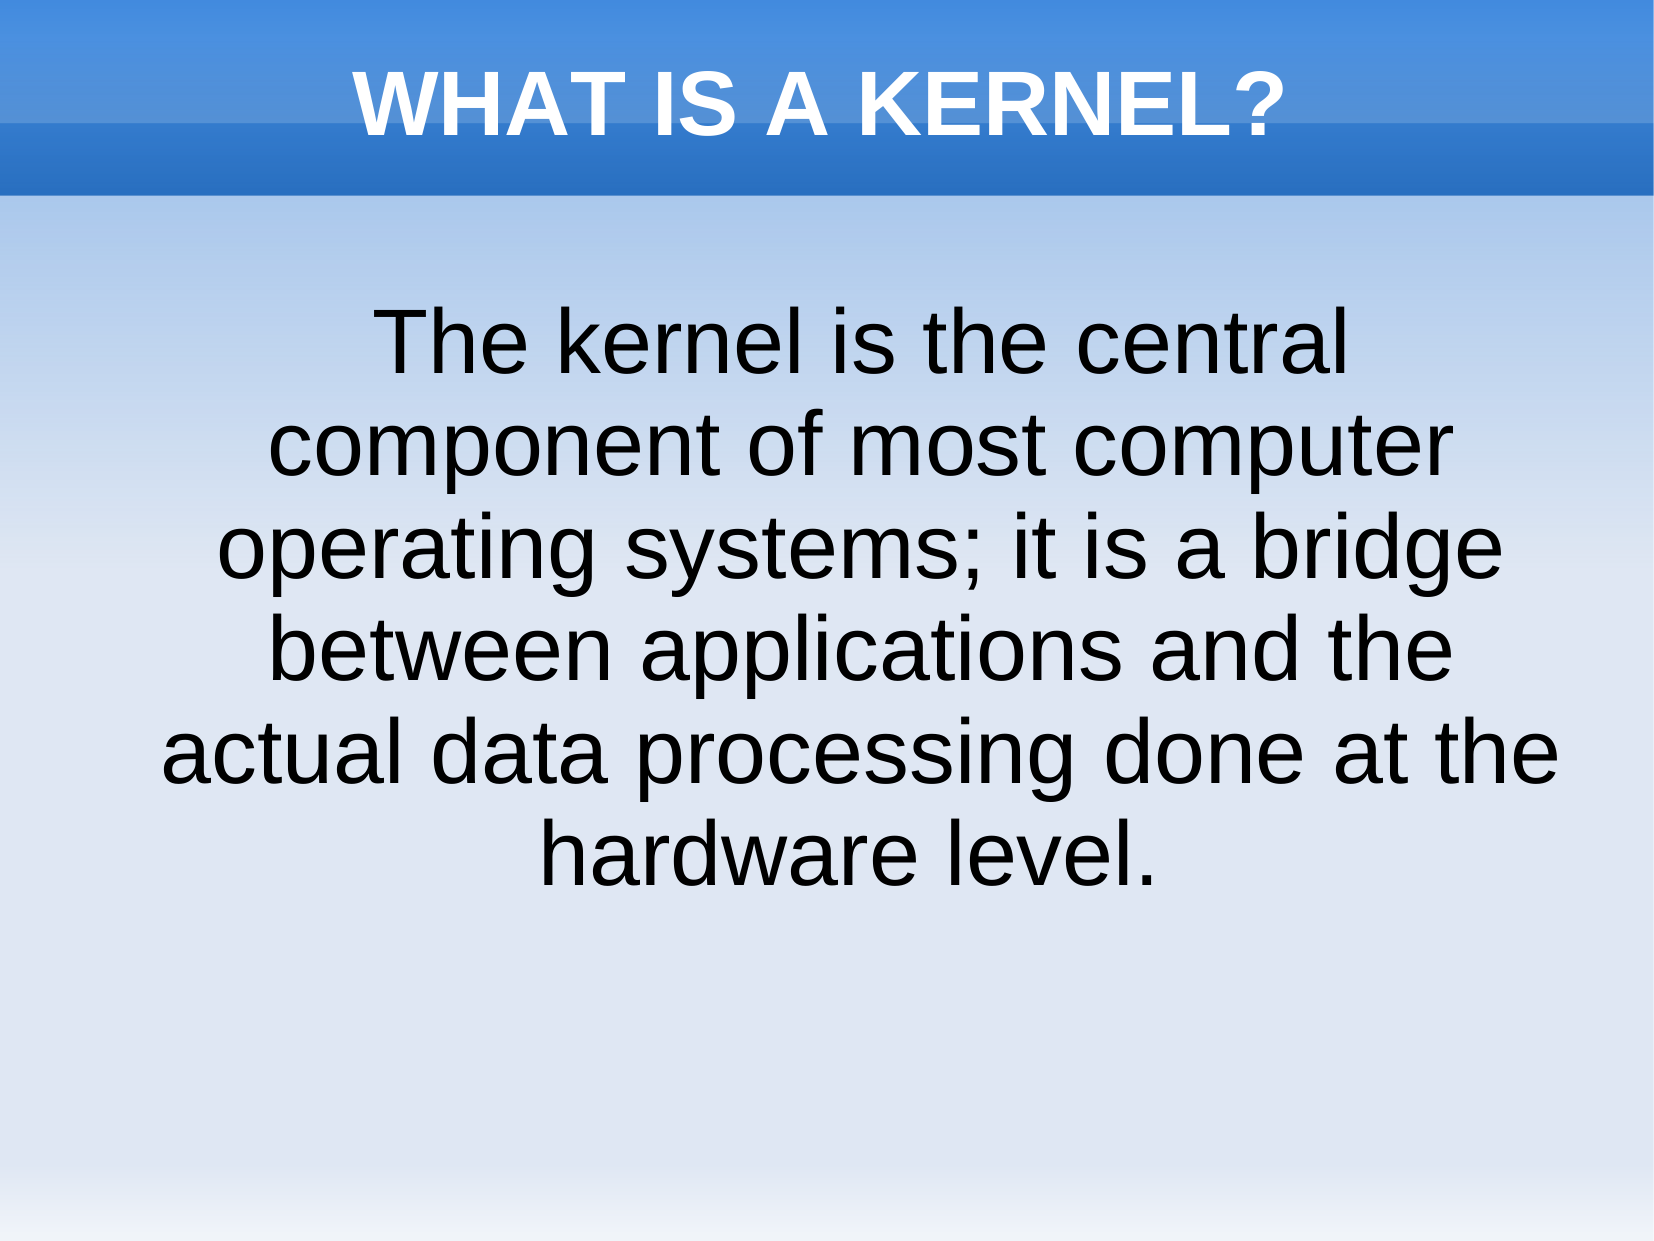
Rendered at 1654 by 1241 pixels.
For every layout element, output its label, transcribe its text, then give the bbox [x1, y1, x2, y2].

title WHAT IS A KERNEL? [76, 0, 1565, 208]
list The kernel is the central component of most computer operating systems; it is a bridge between applications and the actual data processing done at the hardware level. [82, 290, 1571, 1109]
picture [0, 0, 1654, 1241]
